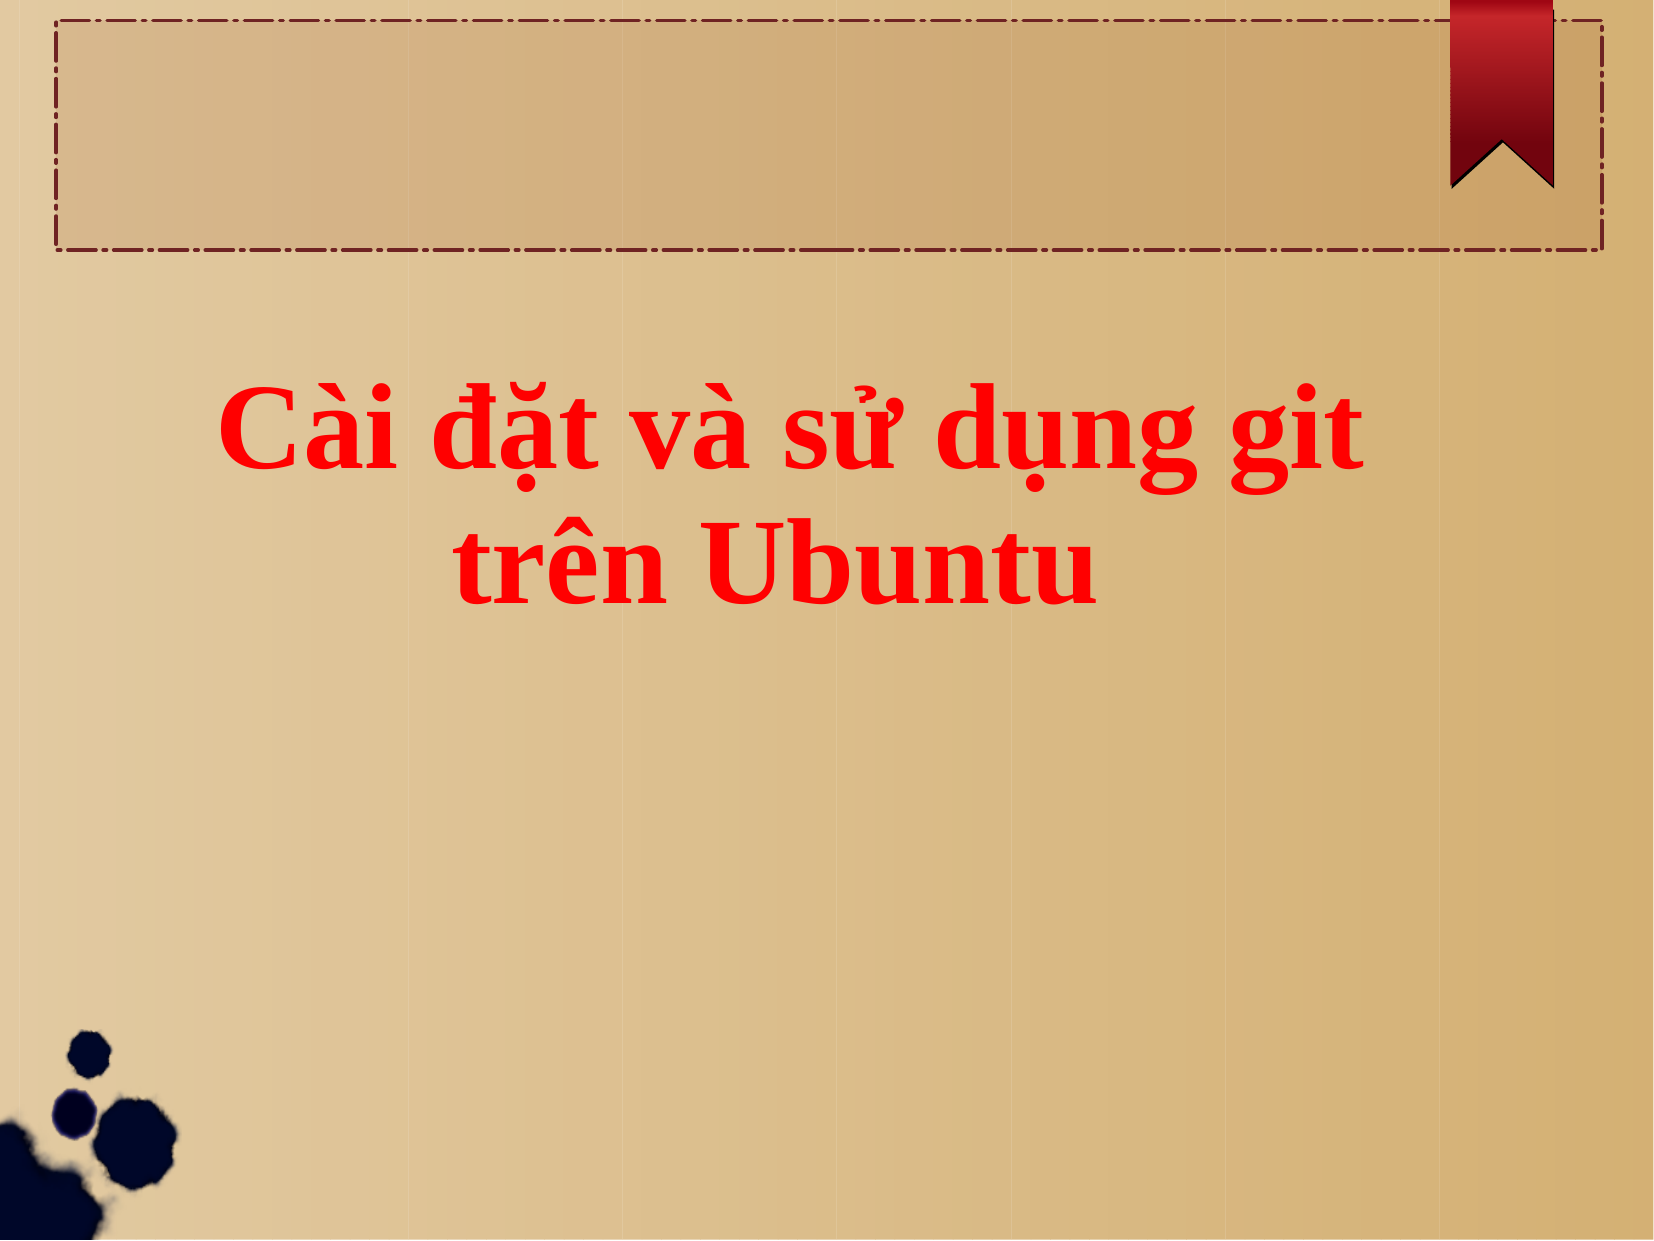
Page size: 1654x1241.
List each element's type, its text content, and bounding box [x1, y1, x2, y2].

title Cài đặt và sử dụng git trên Ubuntu [126, 75, 1456, 916]
